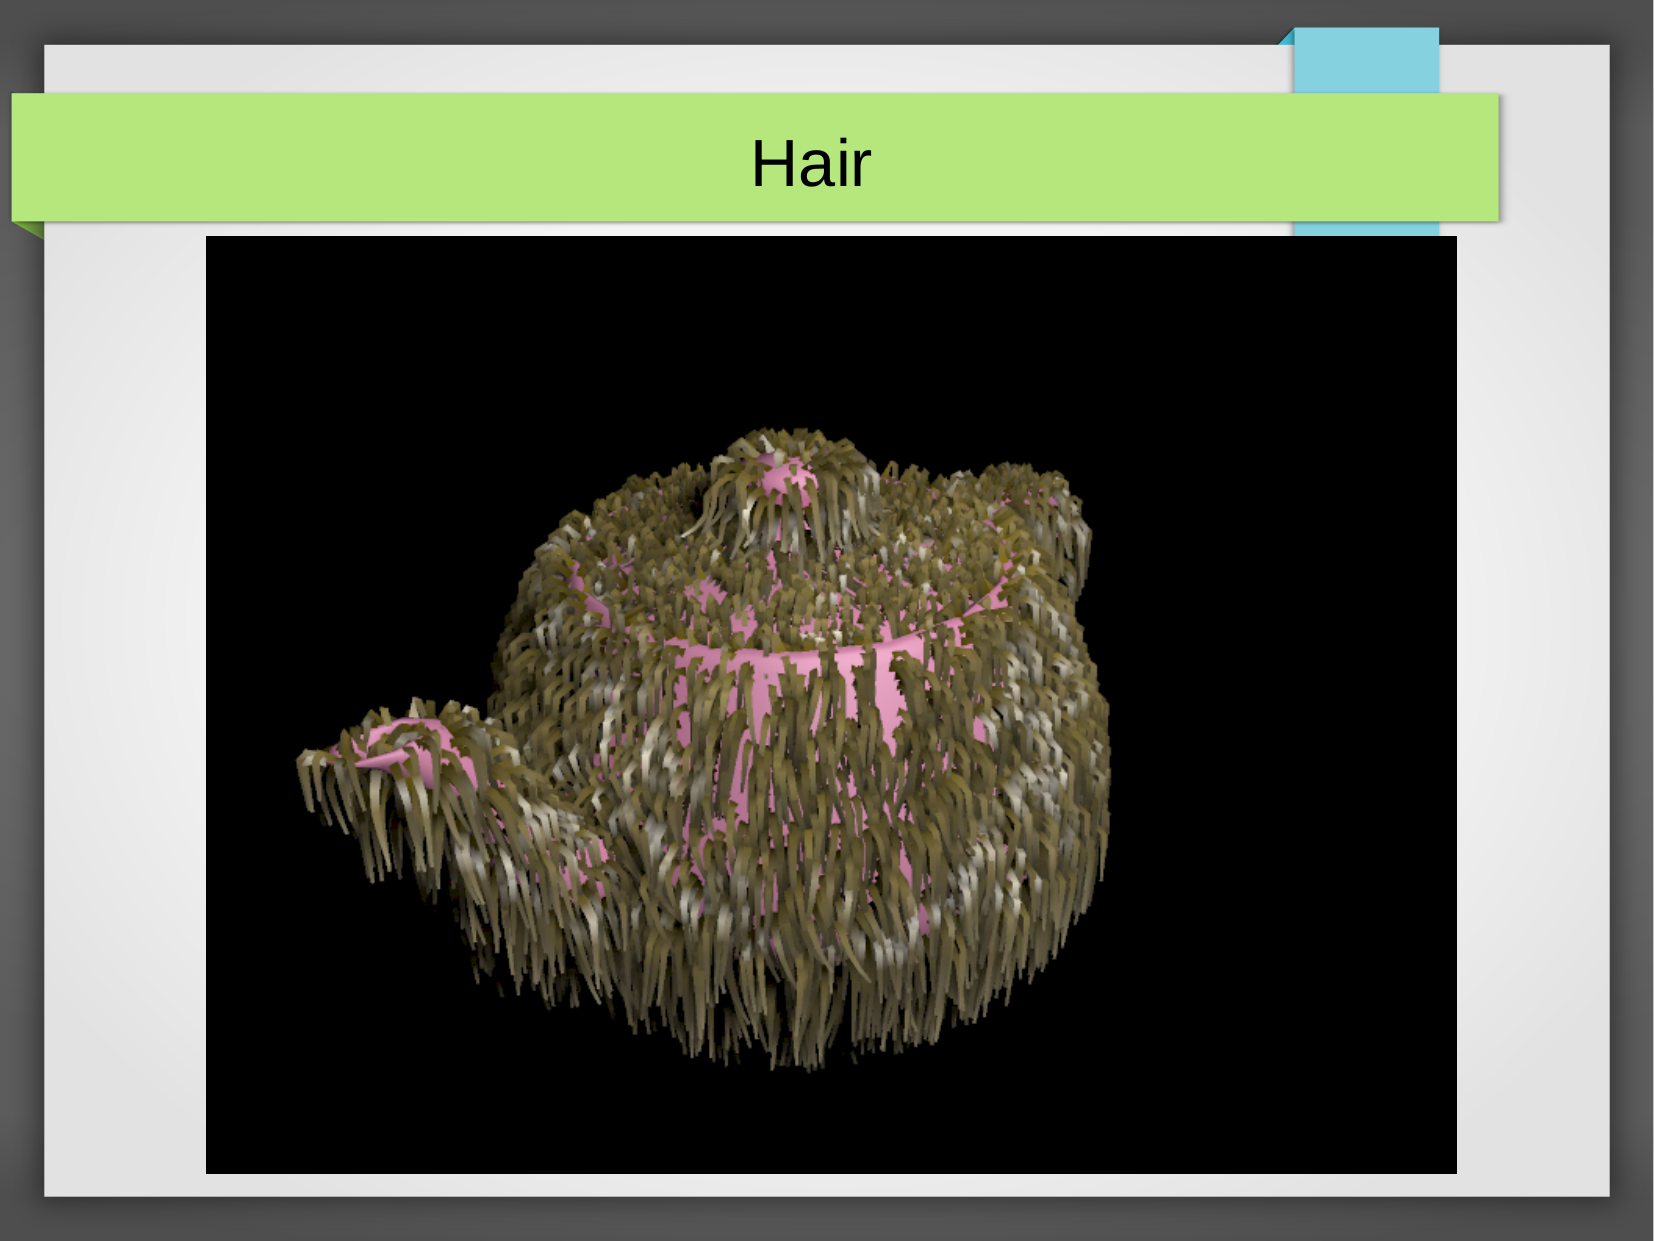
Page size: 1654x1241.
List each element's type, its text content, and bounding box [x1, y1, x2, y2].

text_box Hair [324, 118, 1300, 208]
picture [0, 0, 1654, 1241]
